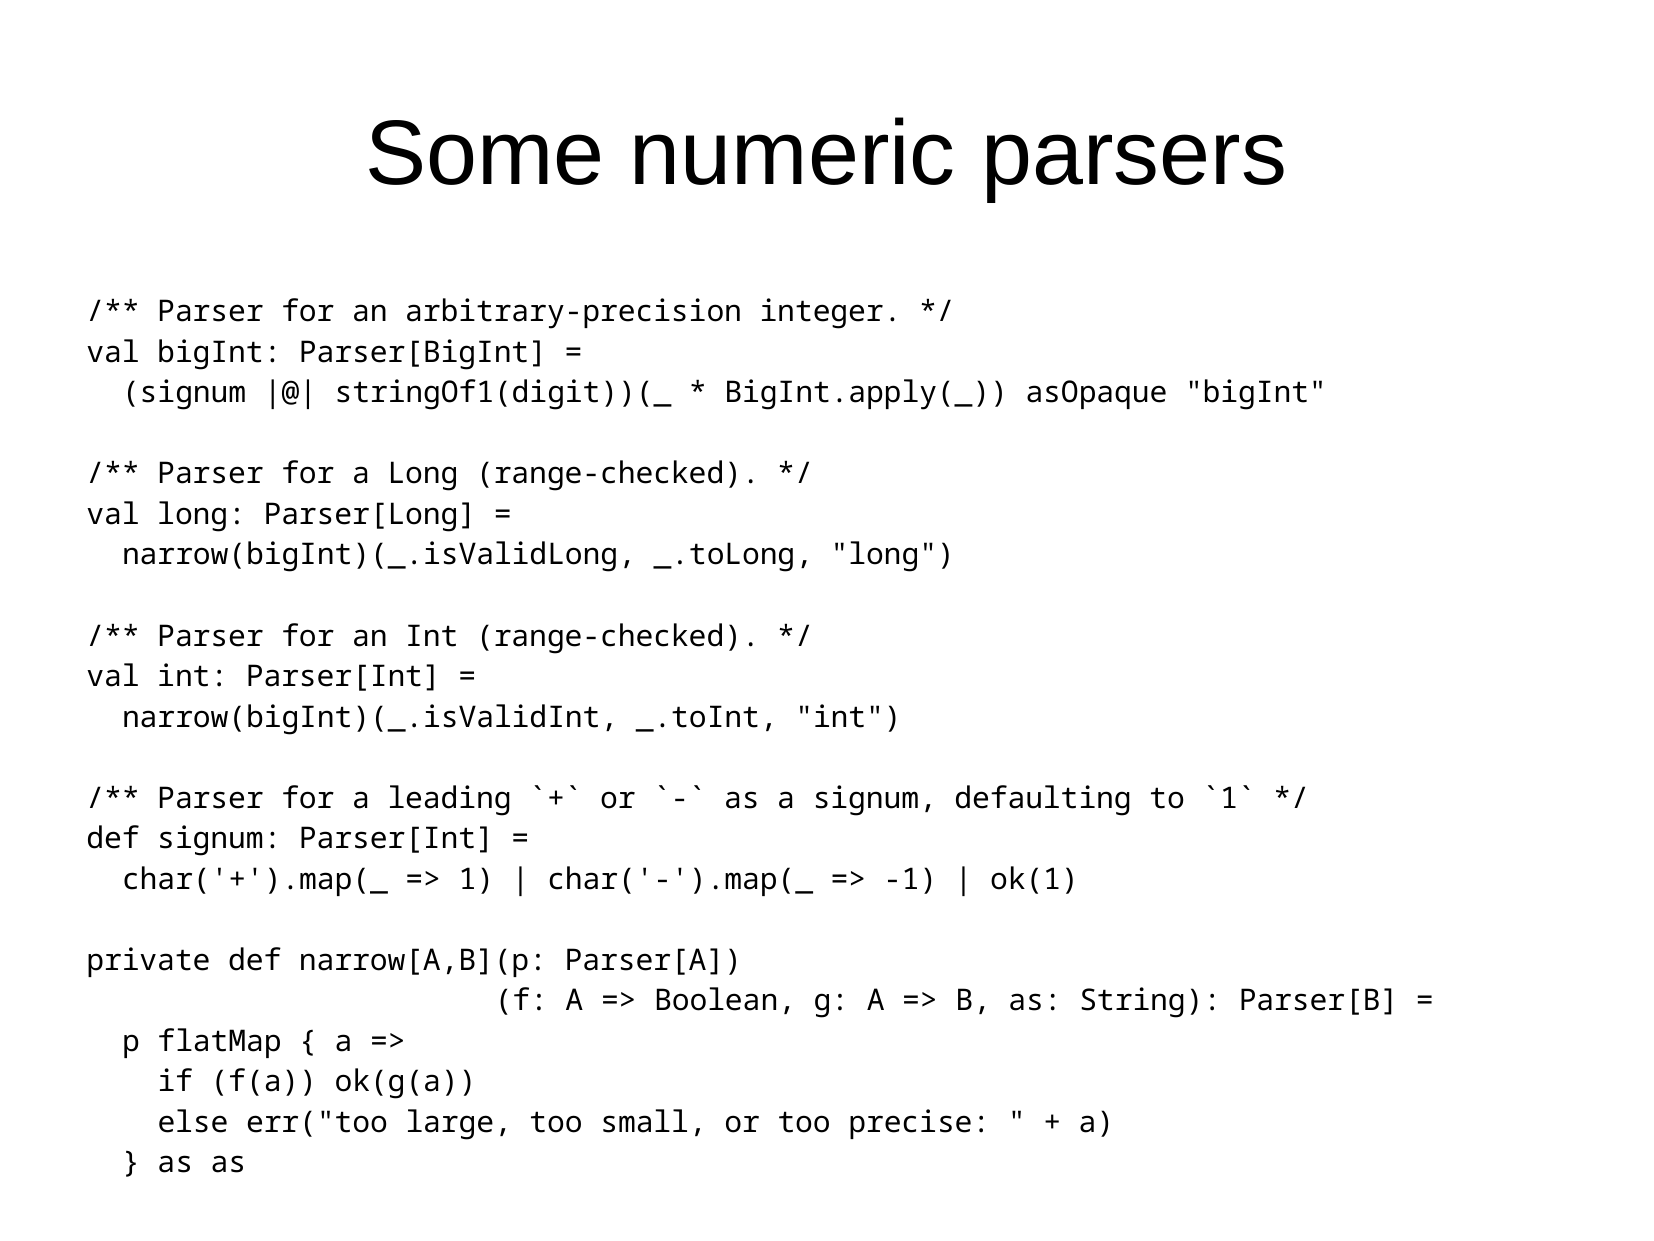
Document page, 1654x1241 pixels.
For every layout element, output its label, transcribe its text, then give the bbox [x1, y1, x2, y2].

list /** Parser for an arbitrary-precision integer. */ val bigInt: Parser[BigInt] = (signum |@| stringOf1(digit))(_ * BigInt.apply(_)) asOpaque "bigInt" /** Parser for a Long (range-checked). */ val long: Parser[Long] = narrow(bigInt)(_.isValidLong, _.toLong, "long") /** Parser for an Int (range-checked). */ val int: Parser[Int] = narrow(bigInt)(_.isValidInt, _.toInt, "int") /** Parser for a leading `+` or `-` as a signum, defaulting to `1` */ def signum: Parser[Int] = char('+').map(_ => 1) | char('-').map(_ => -1) | ok(1) private def narrow[A,B](p: Parser[A]) (f: A => Boolean, g: A => B, as: String): Parser[B] = p flatMap { a => if (f(a)) ok(g(a)) else err("too large, too small, or too precise: " + a) } as as [51, 290, 1577, 1188]
title Some numeric parsers [82, 49, 1571, 257]
